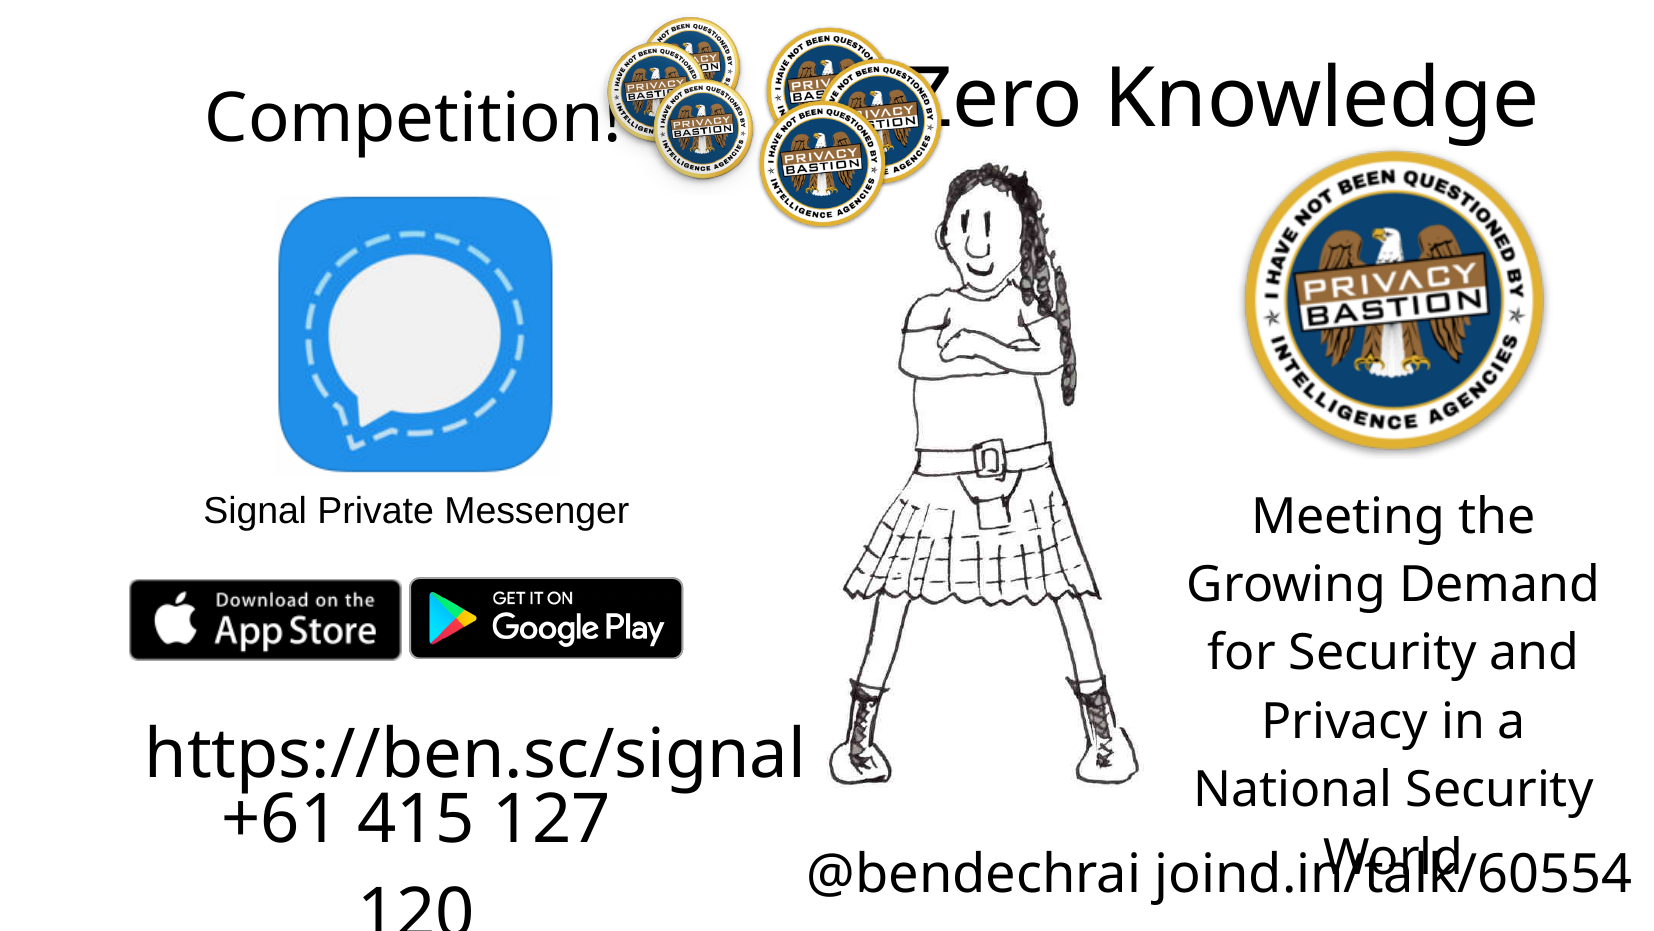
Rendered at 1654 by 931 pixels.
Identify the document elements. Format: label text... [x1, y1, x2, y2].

text_box Meeting the Growing Demand for Security and Privacy in a National Security World [1169, 472, 1619, 826]
picture [590, 0, 945, 230]
text_box Signal Private Messenger [188, 440, 644, 579]
text_box joind.in/talk/60554 [1127, 826, 1654, 927]
picture [1235, 141, 1553, 459]
title Competition! [0, 37, 636, 193]
picture [274, 194, 559, 440]
title +61 415 127 120 [162, 823, 671, 903]
text_box Zero Knowledge [814, 30, 1630, 237]
picture [814, 237, 1158, 792]
text_box https://ben.sc/signal [129, 697, 703, 791]
text_box @bendechrai [791, 826, 1158, 915]
picture [129, 557, 703, 680]
